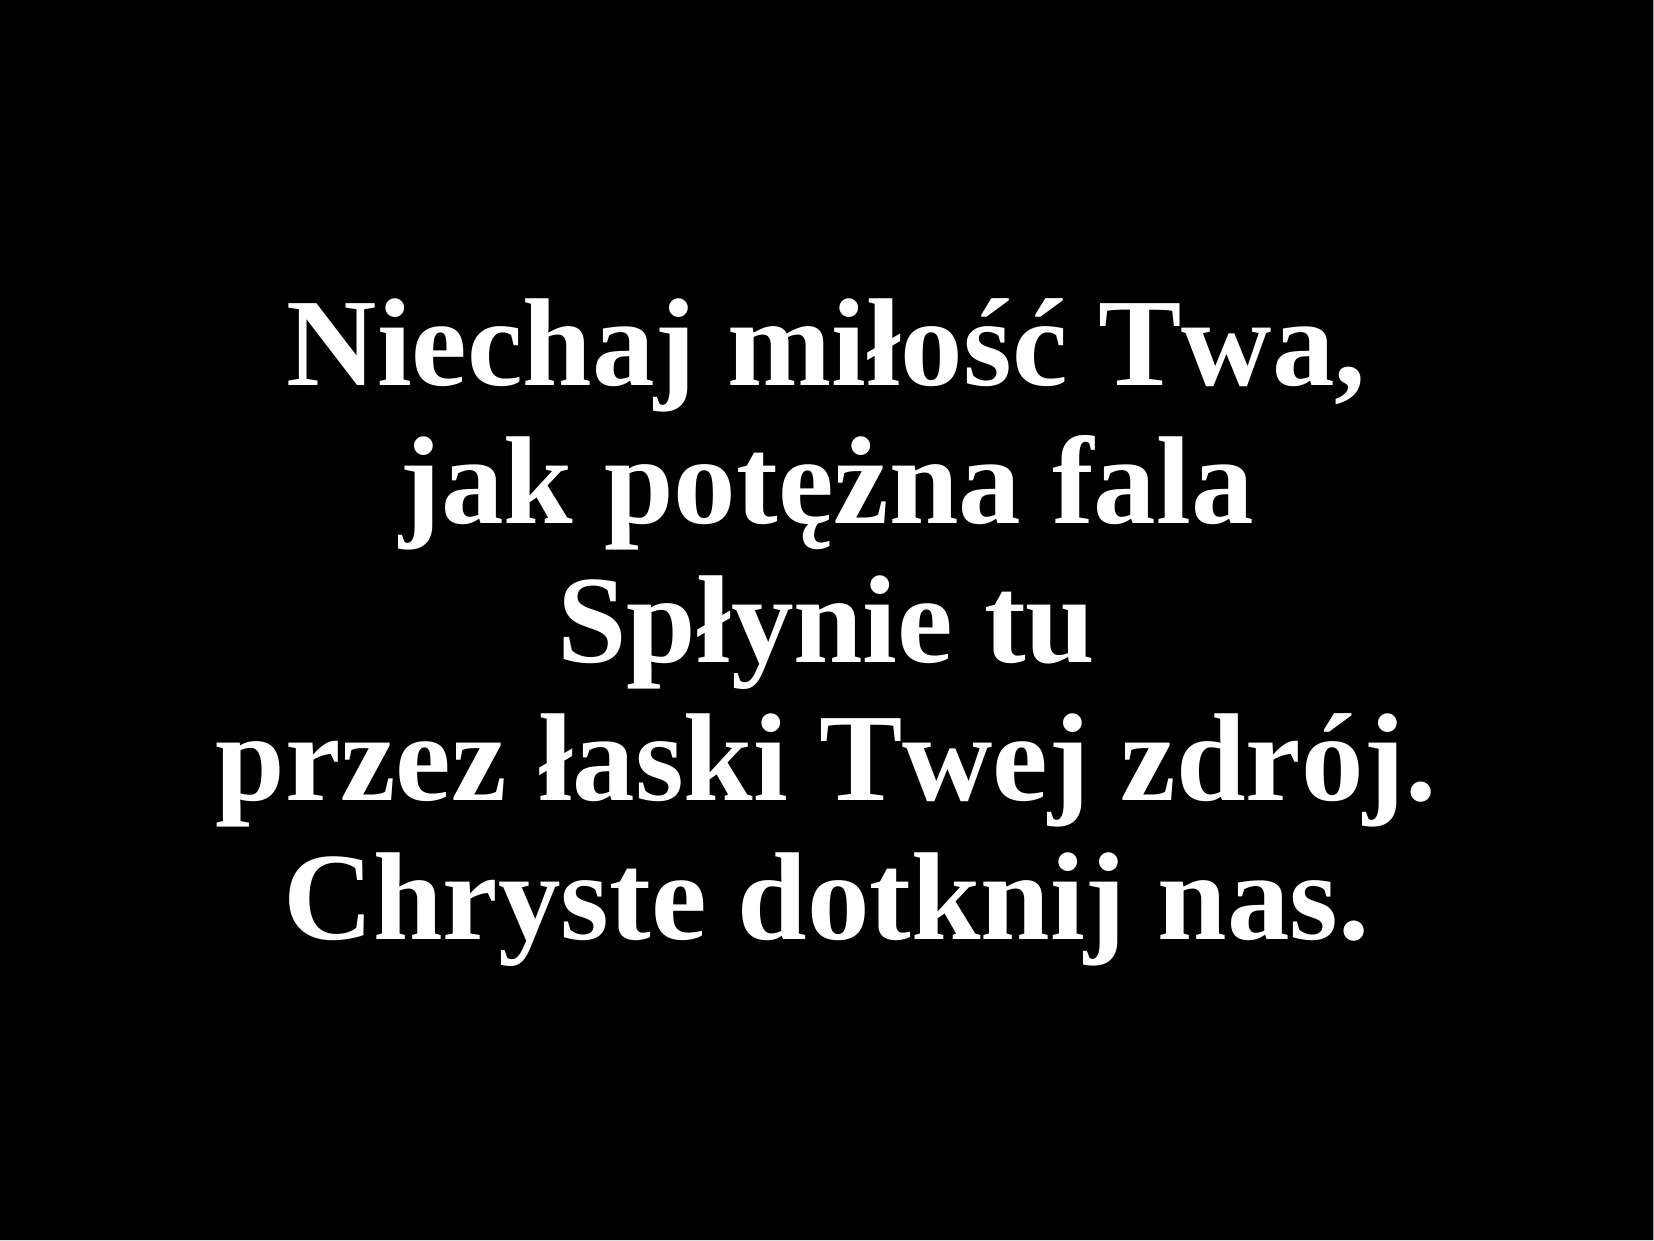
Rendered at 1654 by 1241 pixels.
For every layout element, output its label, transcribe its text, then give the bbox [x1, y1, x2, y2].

title Niechaj miłość Twa, jak potężna fala Spłynie tu przez łaski Twej zdrój. Chryste dotknij nas. [0, 0, 1654, 1241]
